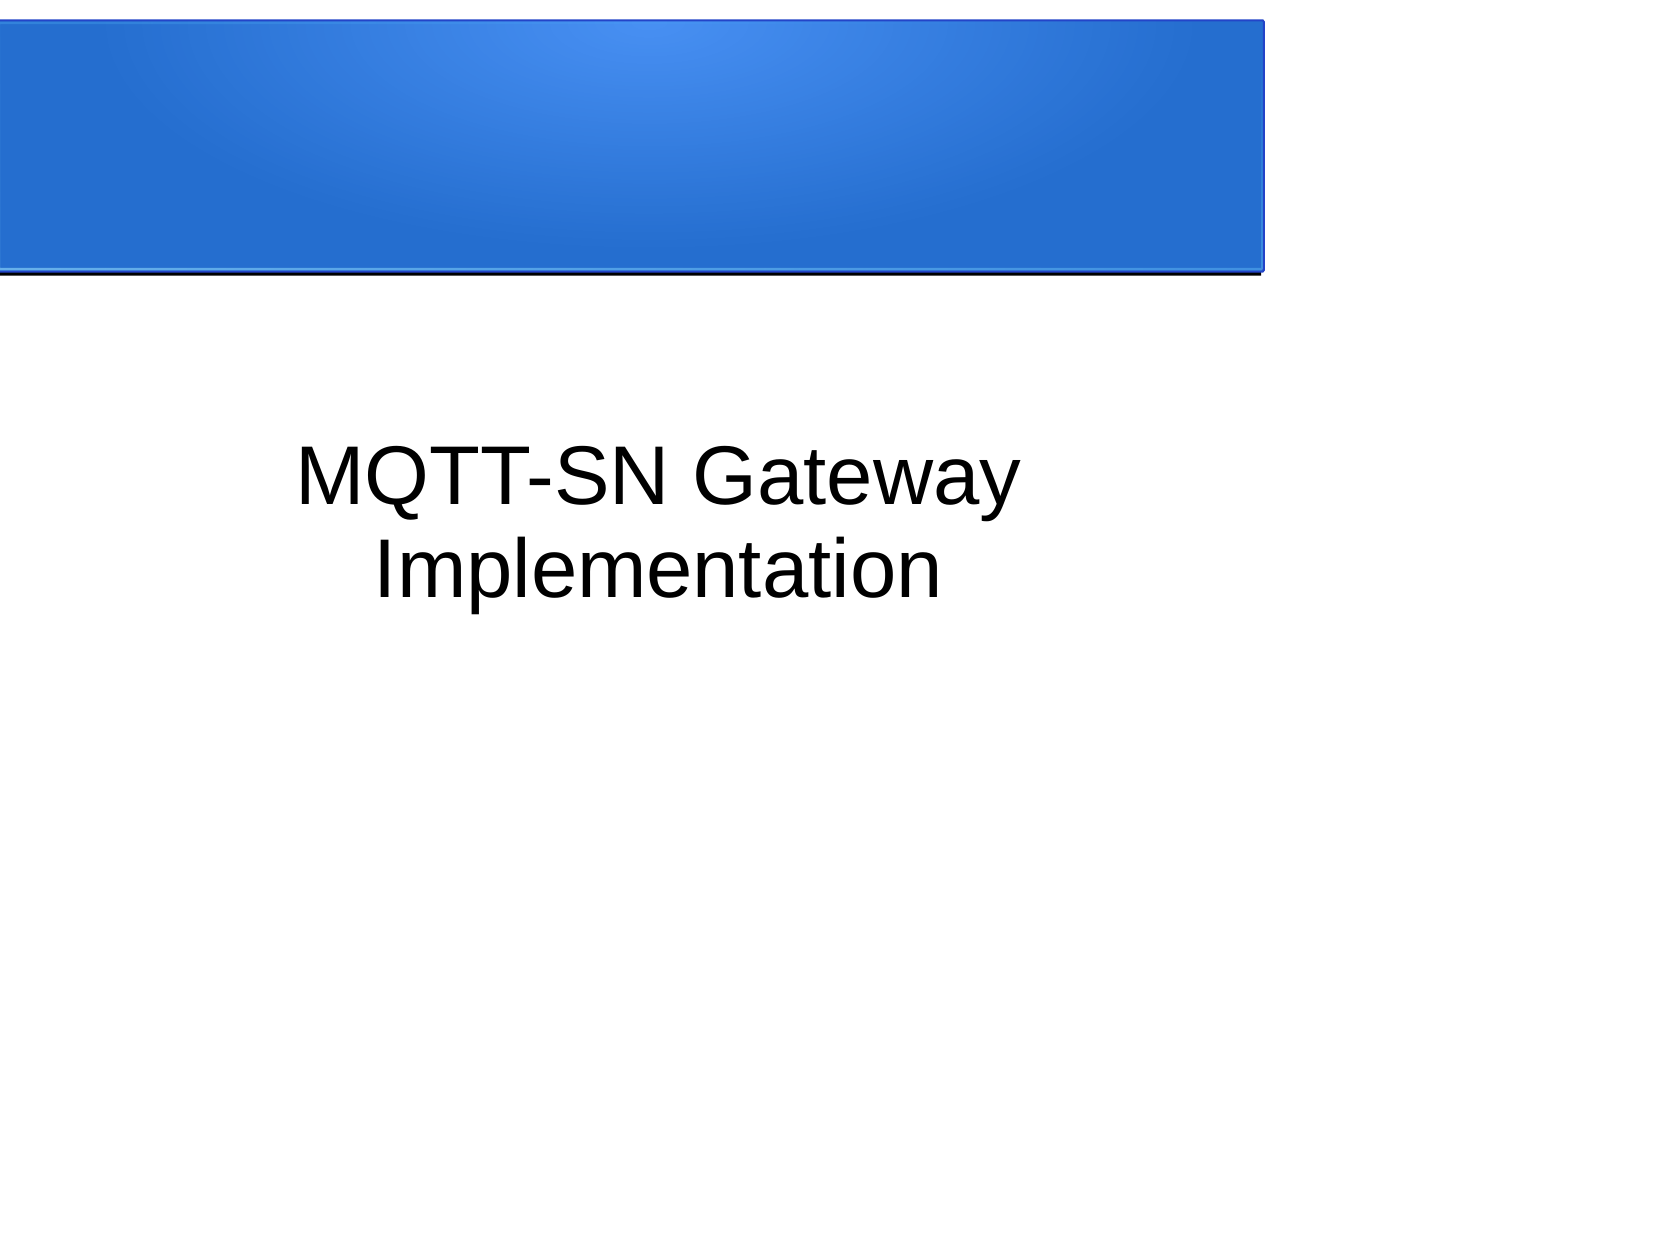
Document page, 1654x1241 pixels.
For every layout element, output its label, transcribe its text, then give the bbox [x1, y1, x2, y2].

subtitle MQTT-SN Gateway Implementation [82, 47, 1235, 997]
